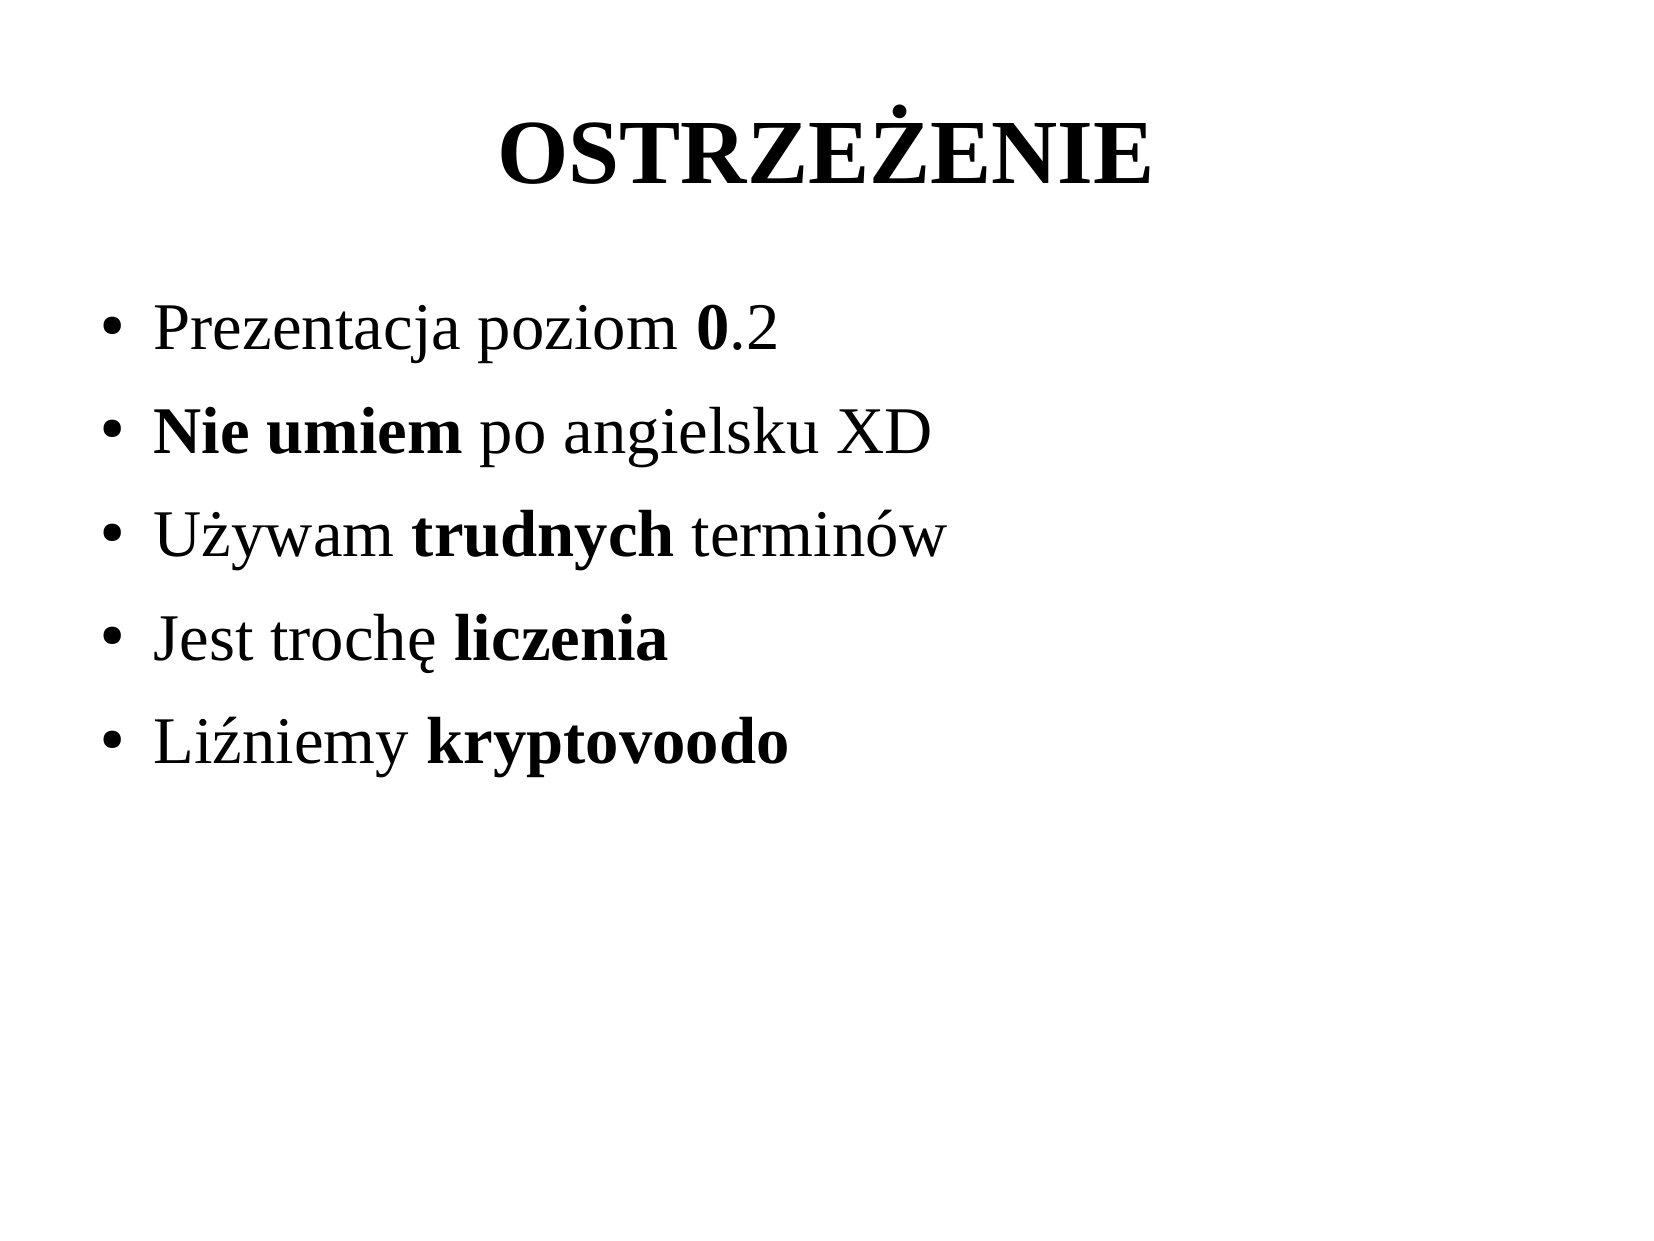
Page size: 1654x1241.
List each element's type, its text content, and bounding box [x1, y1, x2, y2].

title OSTRZEŻENIE [82, 49, 1571, 257]
list Prezentacja poziom 0.2 Nie umiem po angielsku XD Używam trudnych terminów Jest trochę liczenia Liźniemy kryptovoodo [82, 290, 1571, 1010]
